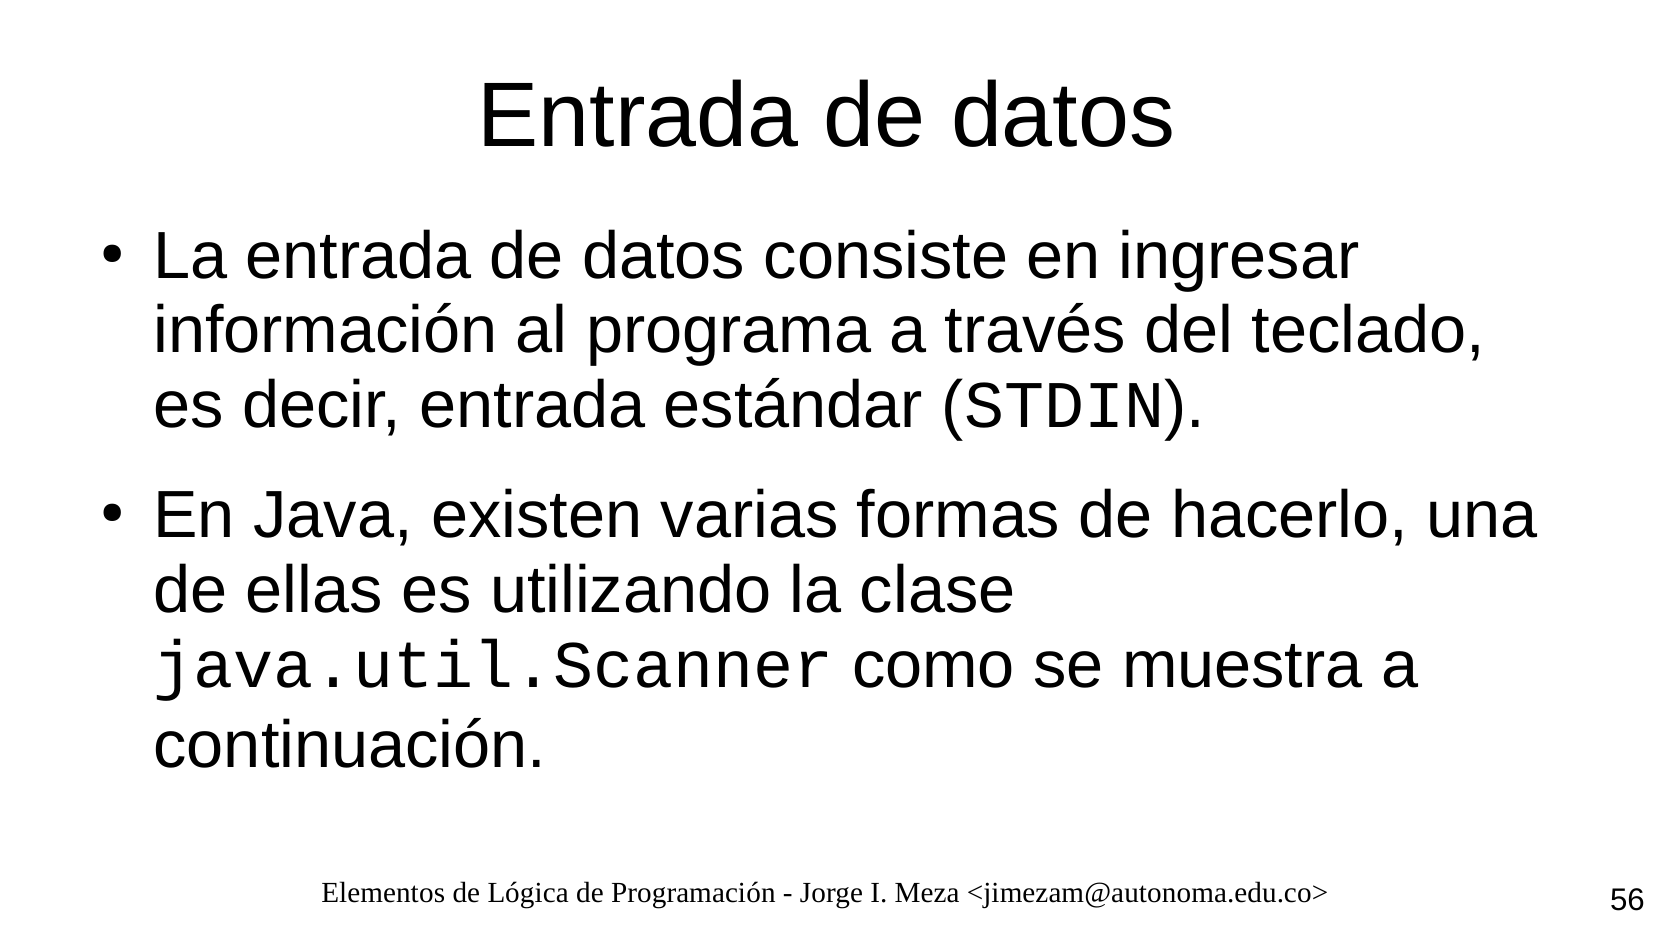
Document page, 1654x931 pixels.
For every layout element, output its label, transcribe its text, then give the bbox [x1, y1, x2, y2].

title Entrada de datos [82, 37, 1571, 193]
list La entrada de datos consiste en ingresar información al programa a través del teclado, es decir, entrada estándar (STDIN). En Java, existen varias formas de hacerlo, una de ellas es utilizando la clase java.util.Scanner como se muestra a continuación. [82, 217, 1571, 863]
